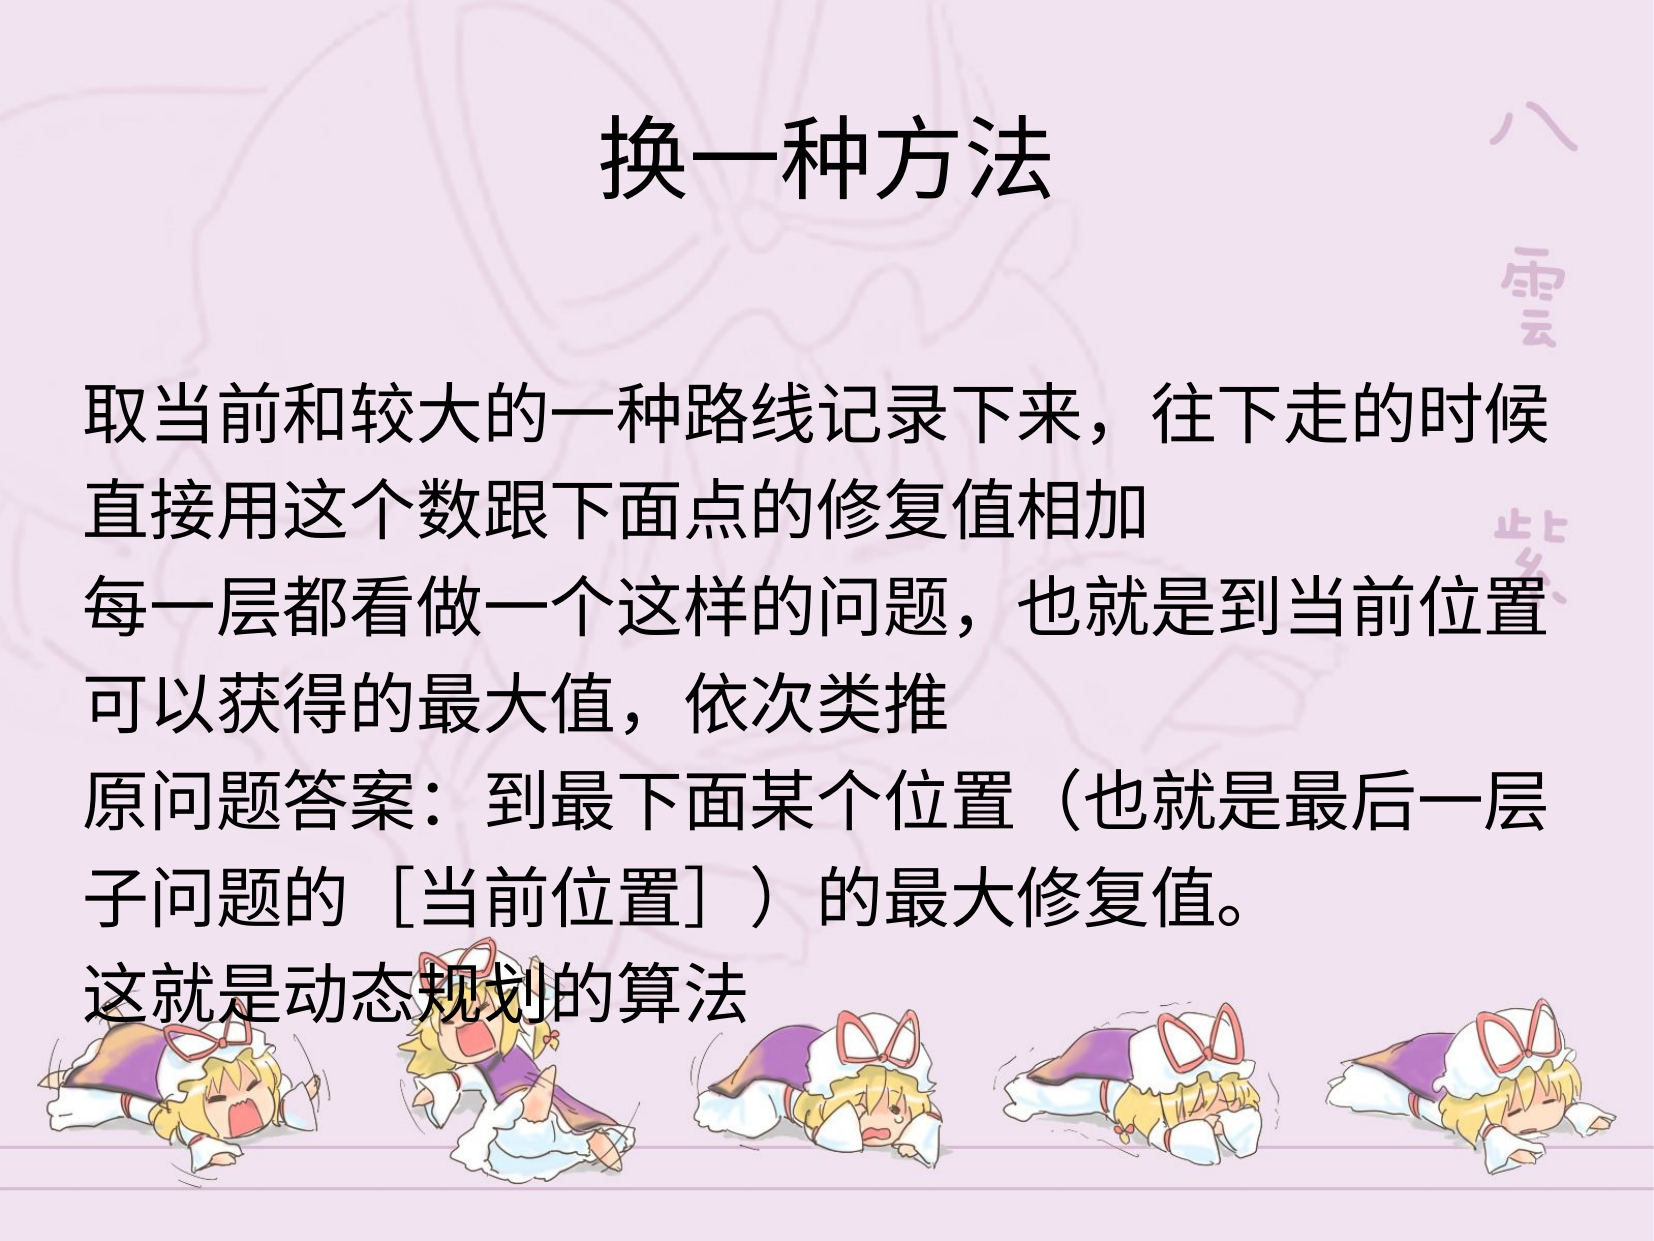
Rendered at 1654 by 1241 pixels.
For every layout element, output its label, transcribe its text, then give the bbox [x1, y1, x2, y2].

subtitle 取当前和较大的一种路线记录下来，往下走的时候直接用这个数跟下面点的修复值相加 每一层都看做一个这样的问题，也就是到当前位置可以获得的最大值，依次类推 原问题答案：到最下面某个位置（也就是最后一层子问题的［当前位置］）的最大修复值。 这就是动态规划的算法 [82, 290, 1571, 1109]
picture [0, 0, 1654, 1241]
title 换一种方法 [82, 56, 1571, 250]
